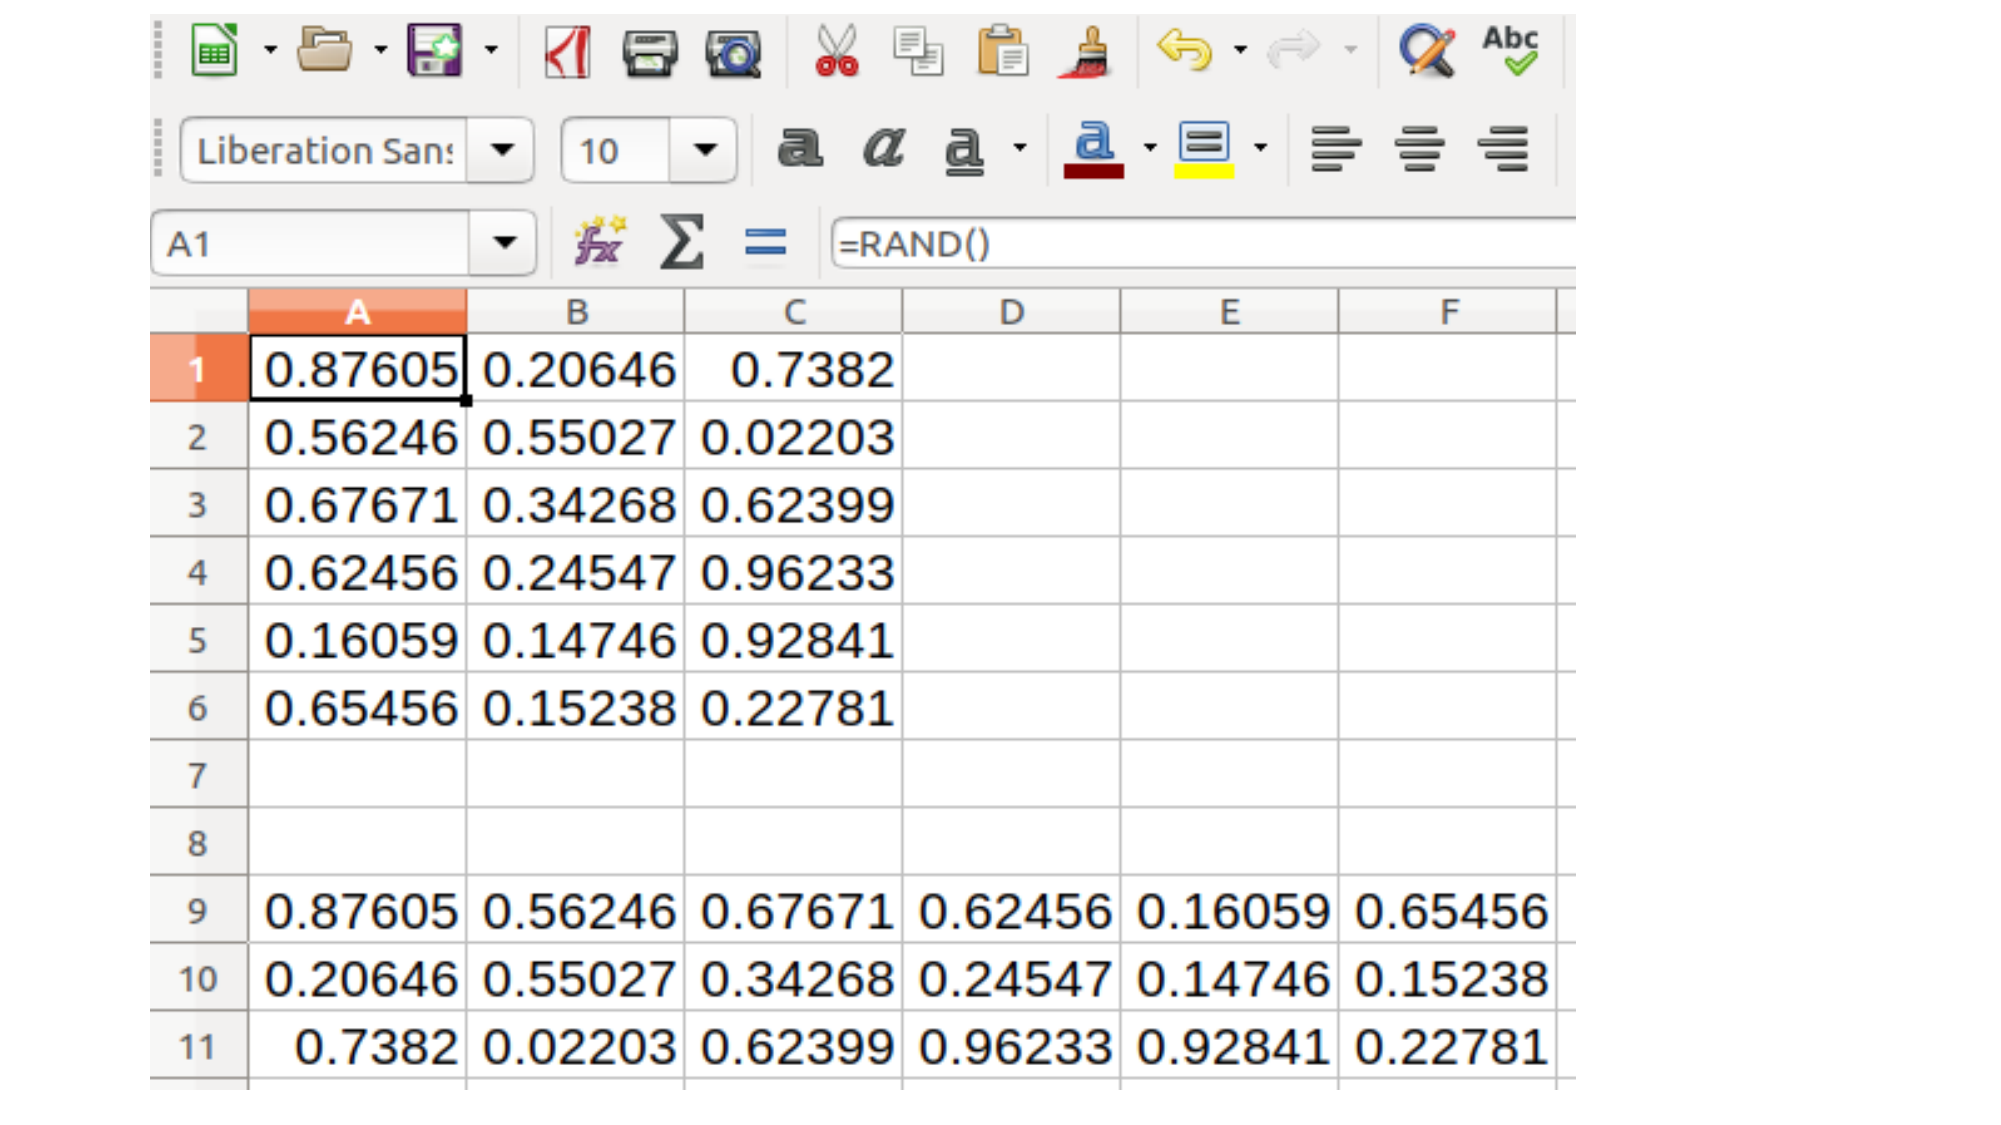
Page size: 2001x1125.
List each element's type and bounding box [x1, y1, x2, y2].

picture [150, 14, 1576, 1090]
